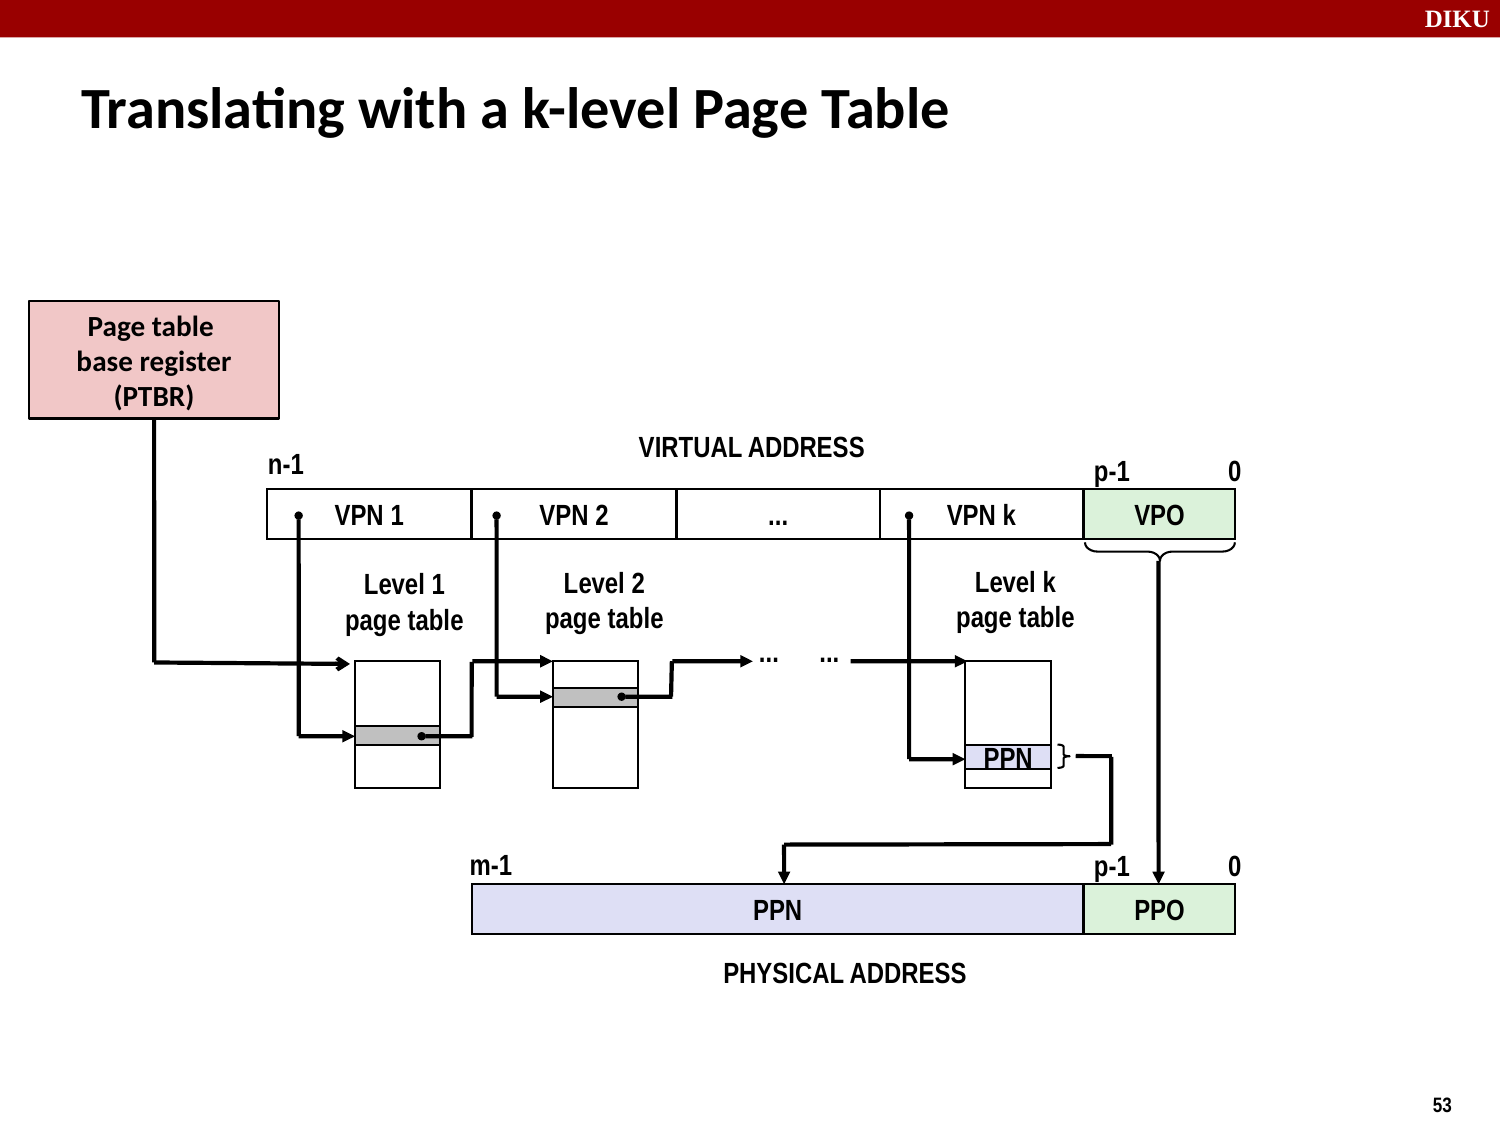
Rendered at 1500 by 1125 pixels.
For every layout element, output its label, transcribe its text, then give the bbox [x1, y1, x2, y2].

text_box PPO [1084, 884, 1235, 935]
text_box Level 2 page table [521, 551, 688, 647]
text_box n-1 [250, 435, 322, 491]
text_box VPO [1084, 488, 1235, 539]
text_box p-1 [1076, 837, 1109, 842]
text_box Translating with a k-level Page Table [66, 40, 1426, 169]
text_box 0 [1212, 837, 1258, 892]
text_box Page table base register (PTBR) [29, 300, 279, 419]
text_box [354, 725, 441, 745]
text_box VPN k [879, 488, 1084, 539]
text_box ... [742, 623, 796, 679]
text_box Level 1 page table [321, 553, 488, 649]
text_box [552, 688, 639, 708]
text_box ... [803, 623, 856, 679]
text_box 0 [1212, 442, 1258, 497]
text_box VPN 2 [472, 488, 676, 539]
text_box p-1 [1076, 442, 1148, 488]
text_box Level k page table [932, 550, 1099, 646]
text_box ... [676, 488, 879, 539]
text_box p-1 [1076, 837, 1148, 884]
text_box VIRTUAL ADDRESS [607, 418, 896, 474]
text_box VPN 1 [267, 488, 471, 539]
text_box m-1 [451, 836, 530, 892]
text_box PPN [472, 884, 1084, 935]
text_box PHYSICAL ADDRESS [691, 944, 999, 1000]
text_box PPN [965, 744, 1051, 770]
